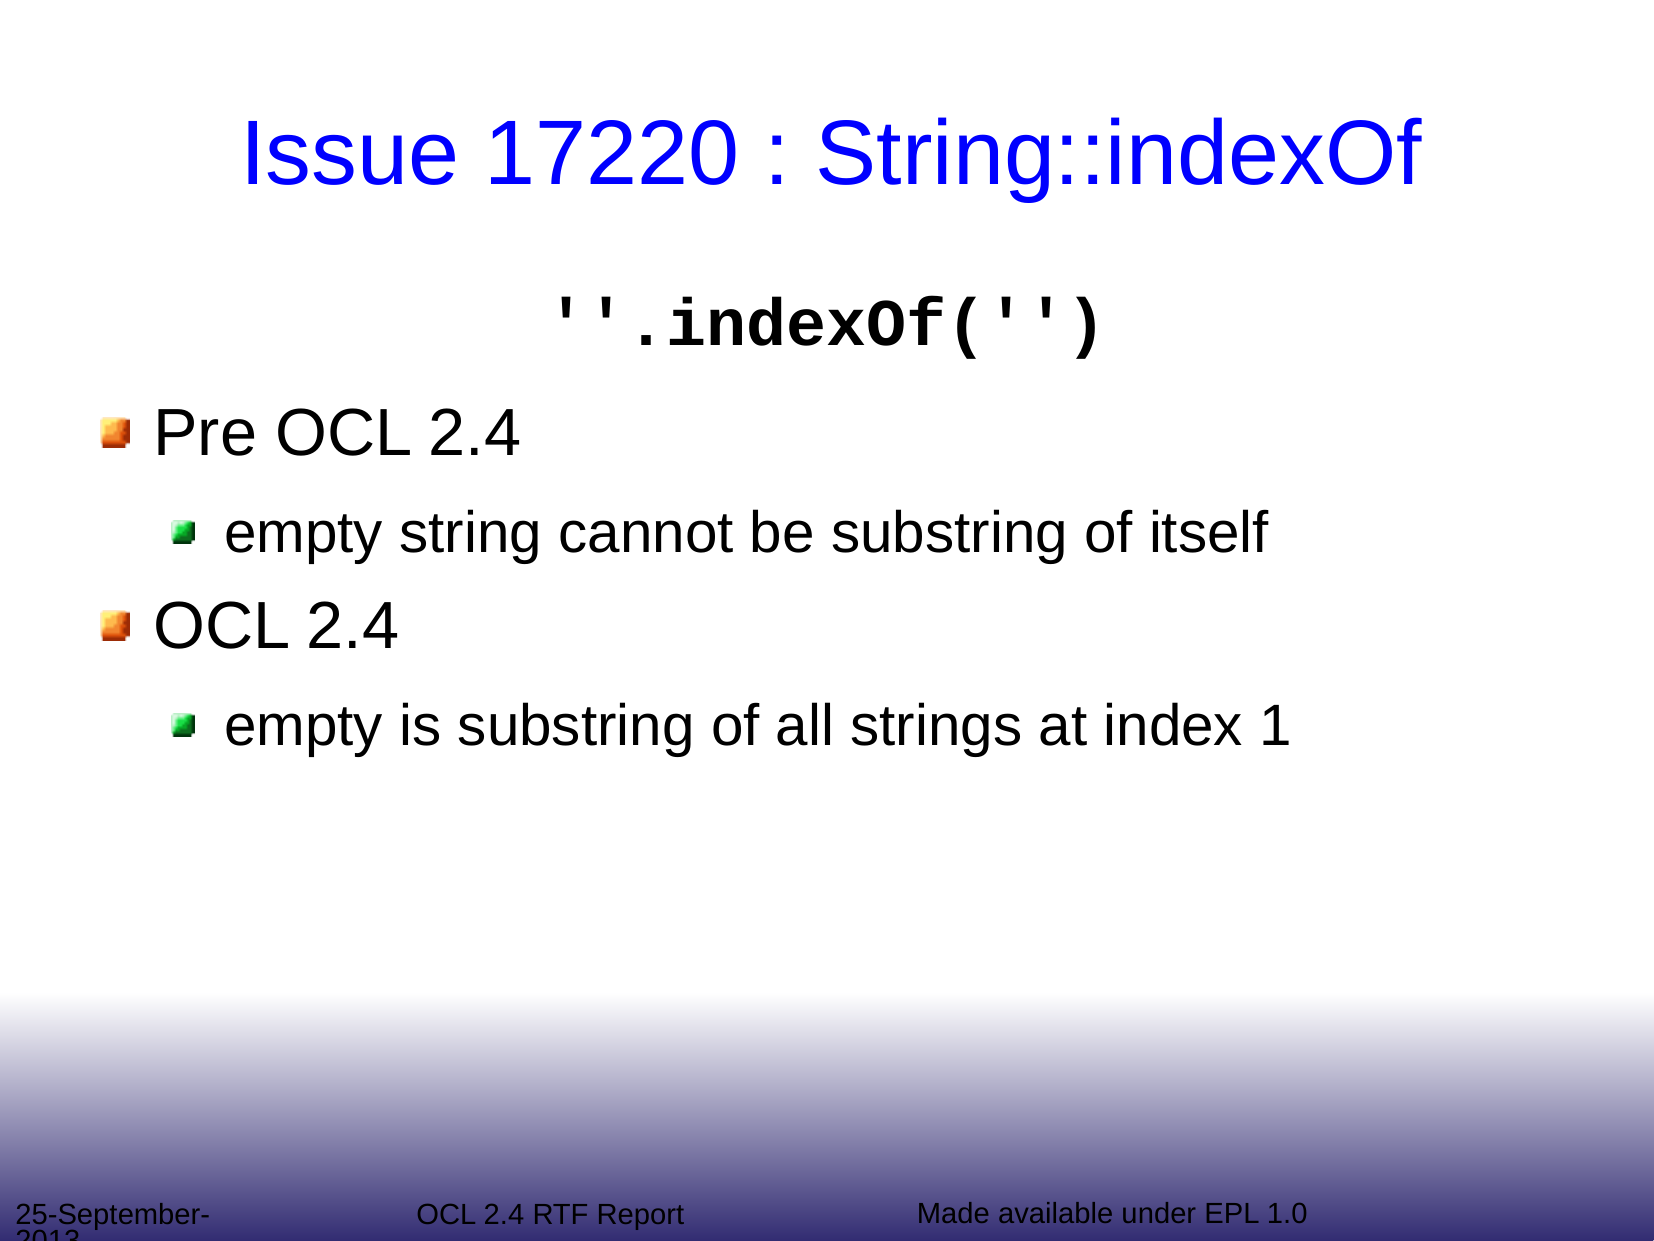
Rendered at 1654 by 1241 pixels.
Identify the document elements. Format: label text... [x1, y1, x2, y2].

title Issue 17220 : String::indexOf [9, 49, 1654, 257]
list ''.indexOf('') Pre OCL 2.4 empty string cannot be substring of itself OCL 2.4 empty is substring of all strings at index 1 [82, 290, 1571, 1109]
